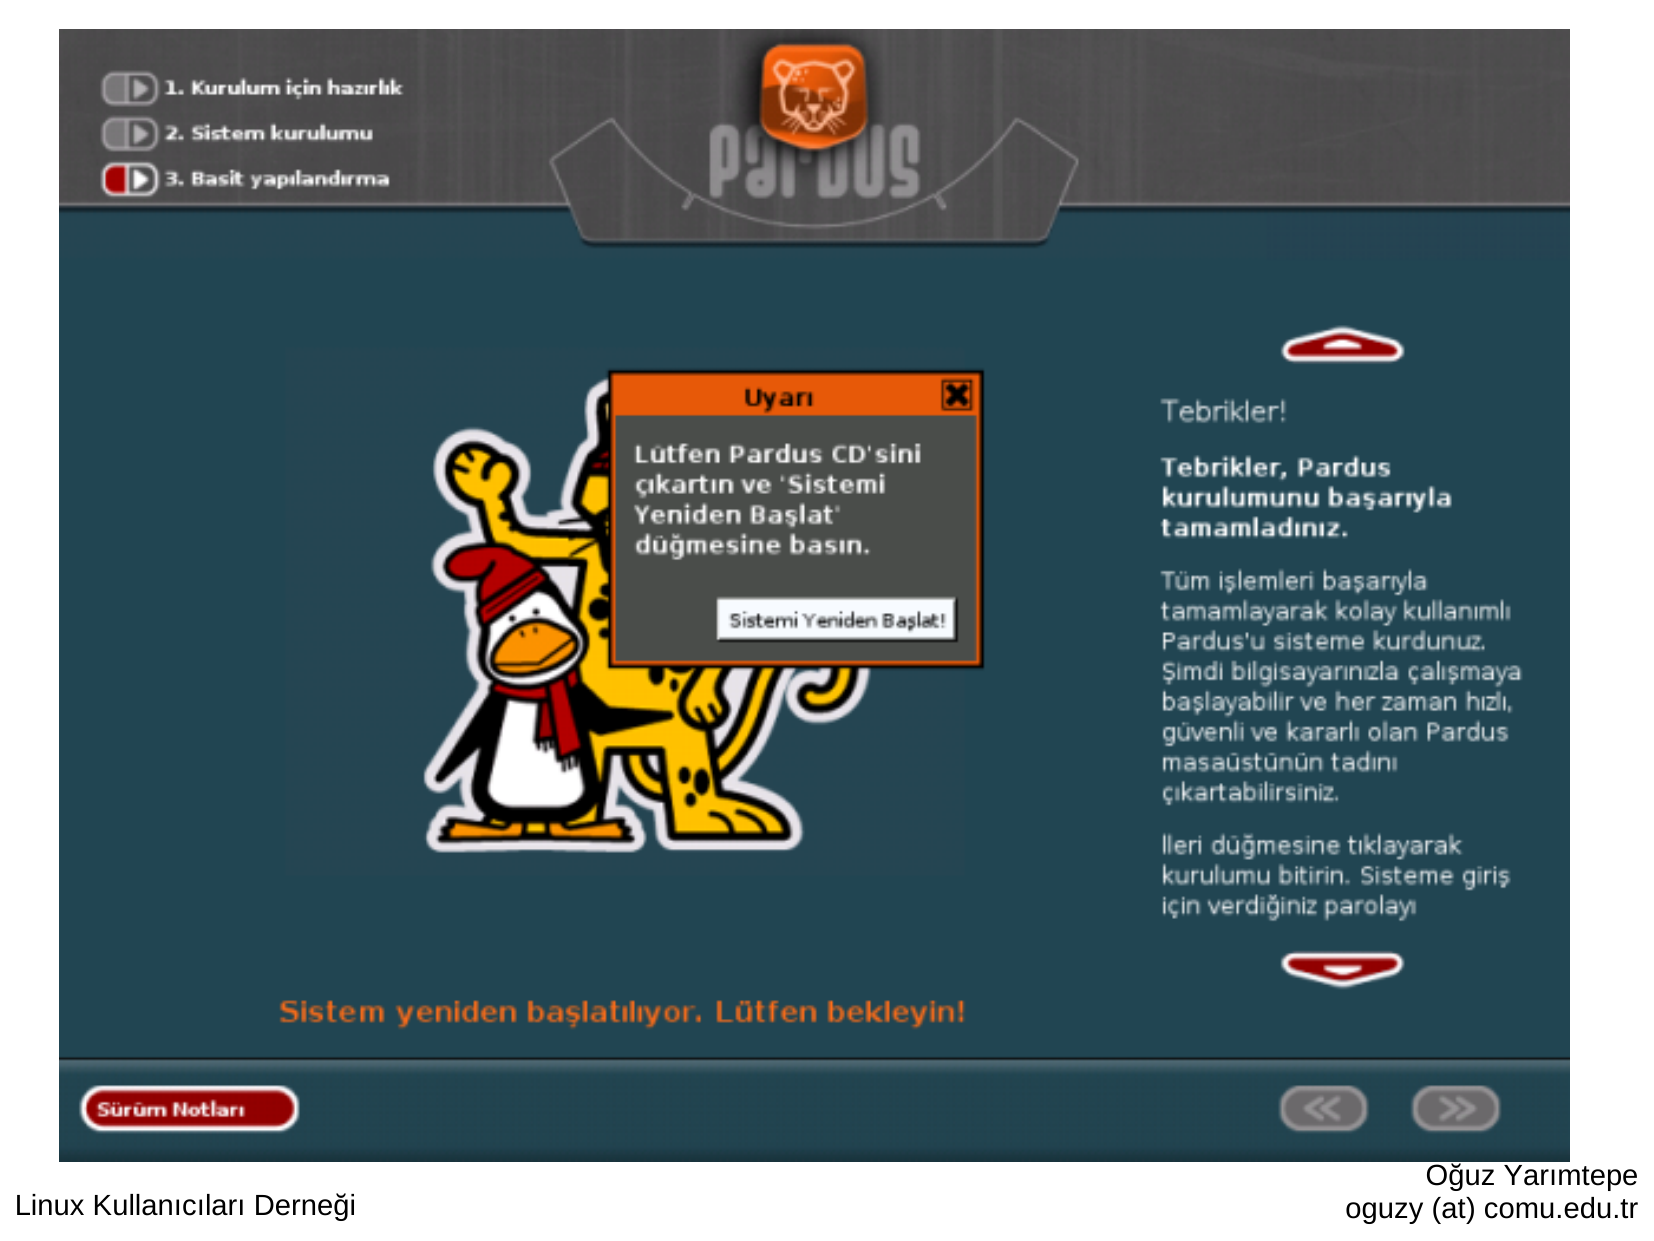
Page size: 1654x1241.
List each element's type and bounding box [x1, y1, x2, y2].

picture [59, 29, 1570, 1162]
